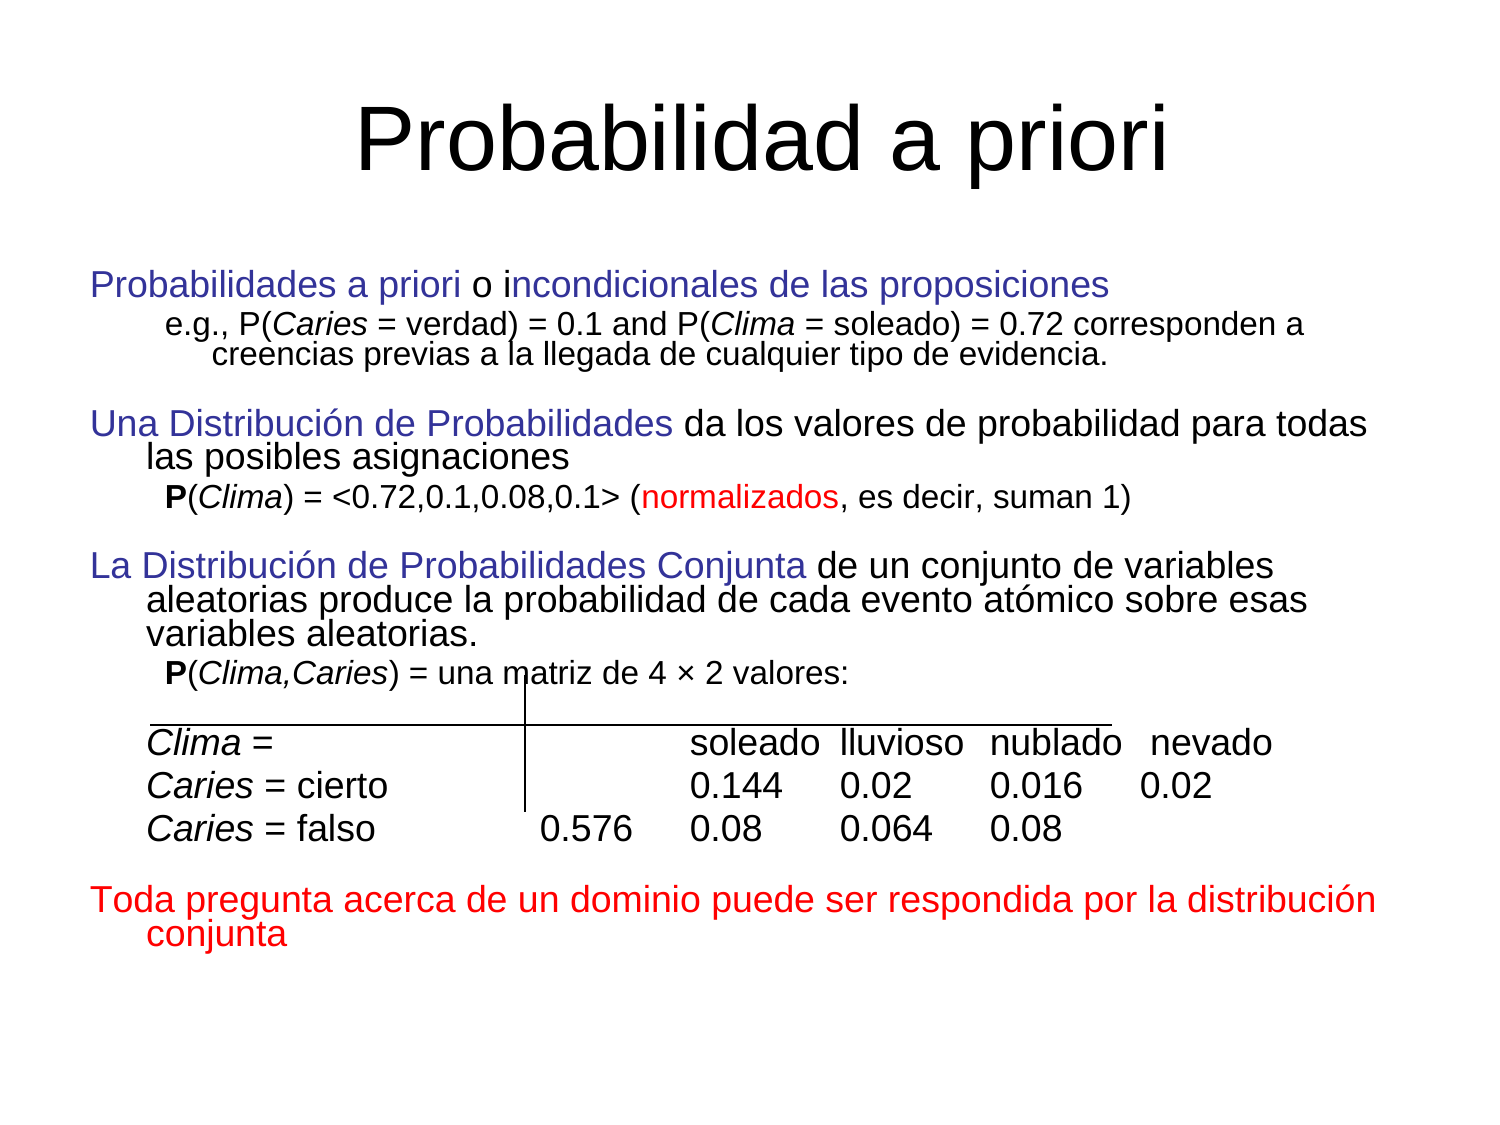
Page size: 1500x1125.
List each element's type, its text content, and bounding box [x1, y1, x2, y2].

list Probabilidades a priori o incondicionales de las proposiciones e.g., P(Caries = verdad) = 0.1 and P(Clima = soleado) = 0.72 corresponden a creencias previas a la llegada de cualquier tipo de evidencia. Una Distribución de Probabilidades da los valores de probabilidad para todas las posibles asignaciones P(Clima) = <0.72,0.1,0.08,0.1> (normalizados, es decir, suman 1) La Distribución de Probabilidades Conjunta de un conjunto de variables aleatorias produce la probabilidad de cada evento atómico sobre esas variables aleatorias. P(Clima,Caries) = una matriz de 4 × 2 valores: Clima = soleado lluvioso nublado nevado Caries = cierto 0.144 0.02 0.016 0.02 Caries = falso 0.576 0.08 0.064 0.08 Toda pregunta acerca de un dominio puede ser respondida por la distribución conjunta [75, 262, 1426, 1006]
title Probabilidad a priori [75, 45, 1426, 233]
